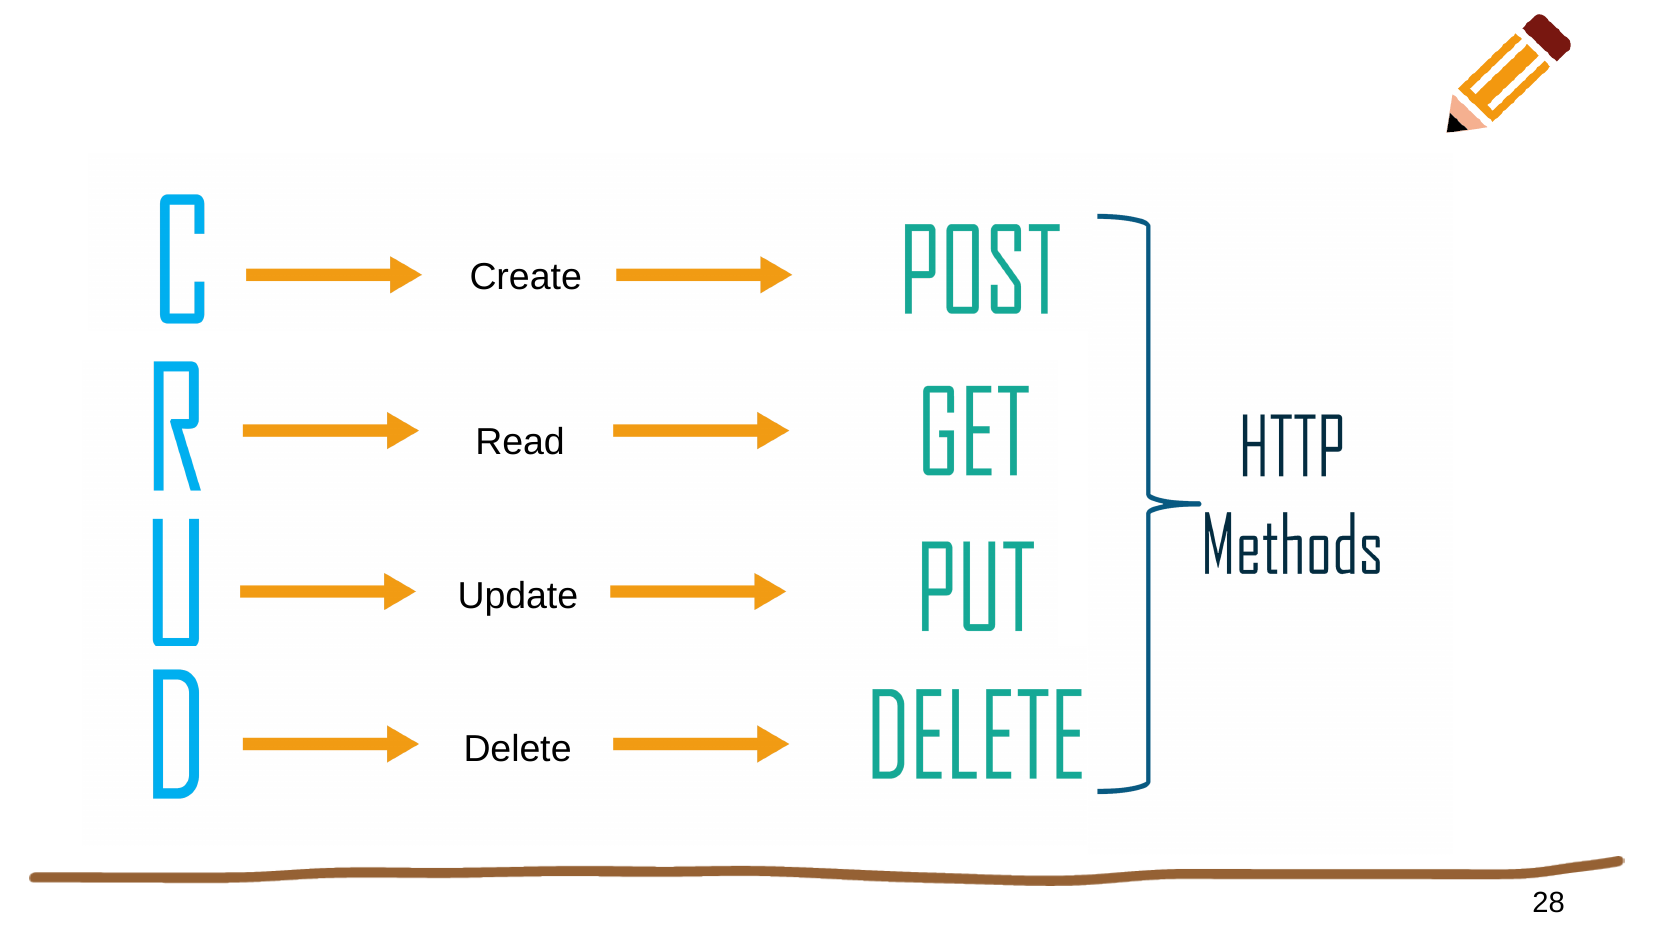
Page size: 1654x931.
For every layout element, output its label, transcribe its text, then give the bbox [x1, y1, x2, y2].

text_box Delete [448, 720, 626, 820]
picture [1446, 14, 1571, 133]
text_box Update [442, 566, 621, 624]
picture [88, 153, 1453, 855]
picture [82, 360, 1087, 846]
text_box Create [454, 248, 632, 305]
picture [29, 856, 1625, 886]
text_box Read [460, 413, 609, 513]
